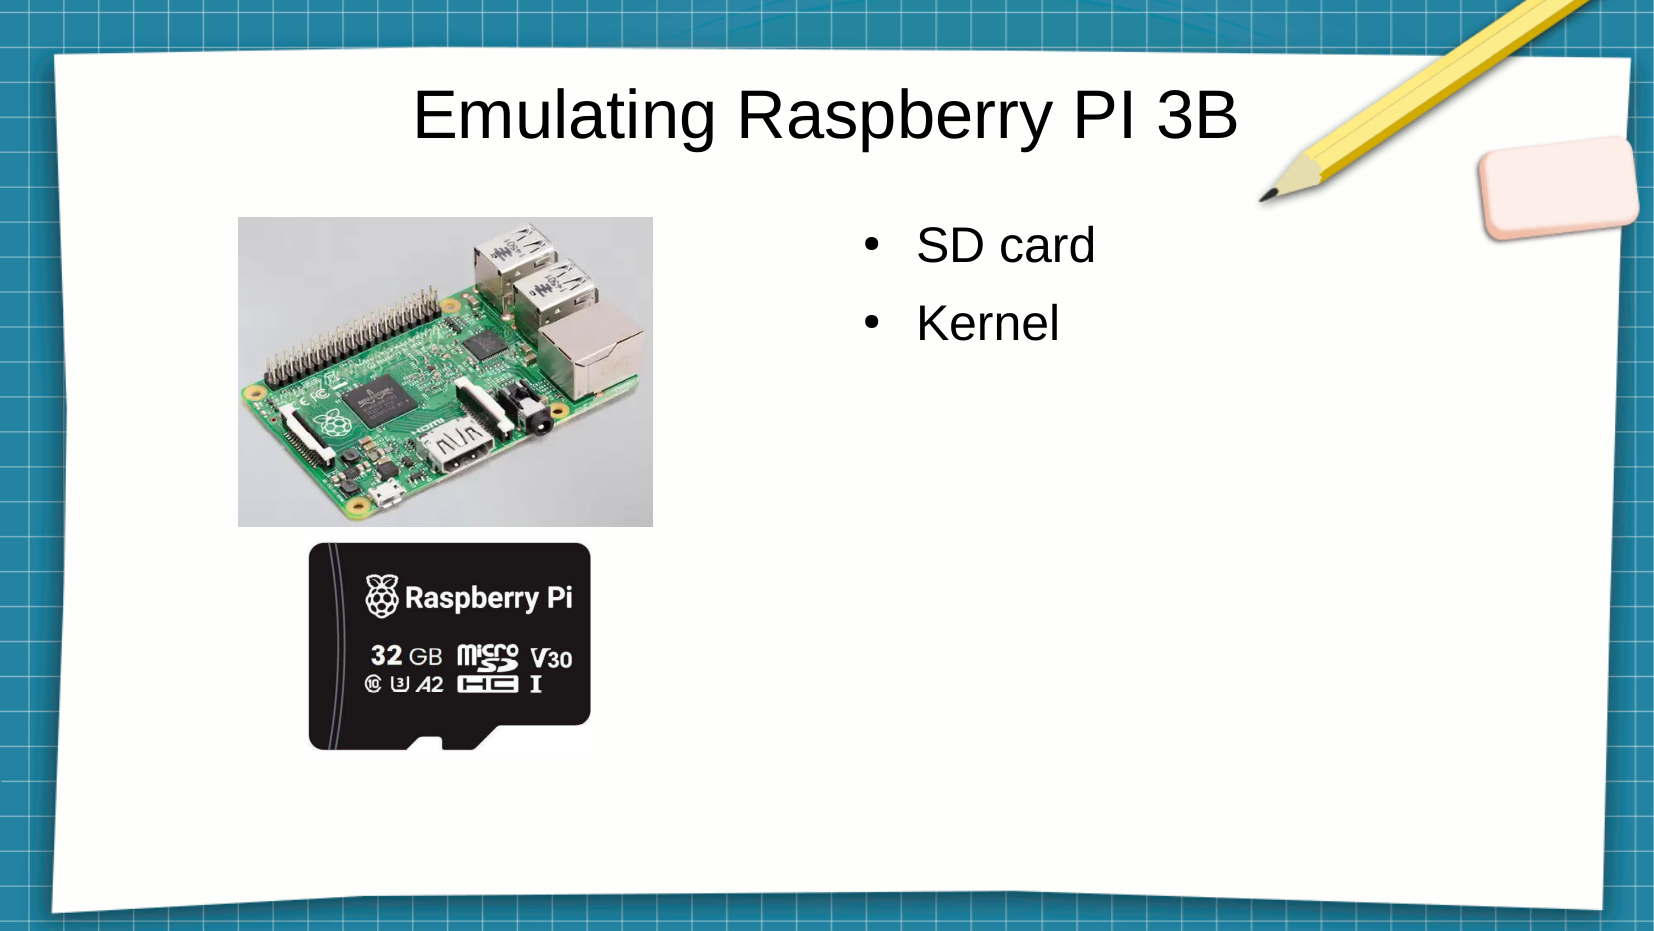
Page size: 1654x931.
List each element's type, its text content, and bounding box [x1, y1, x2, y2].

title Emulating Raspberry PI 3B [82, 37, 1571, 193]
list SD card Kernel [845, 217, 1572, 758]
picture [0, 0, 1654, 931]
